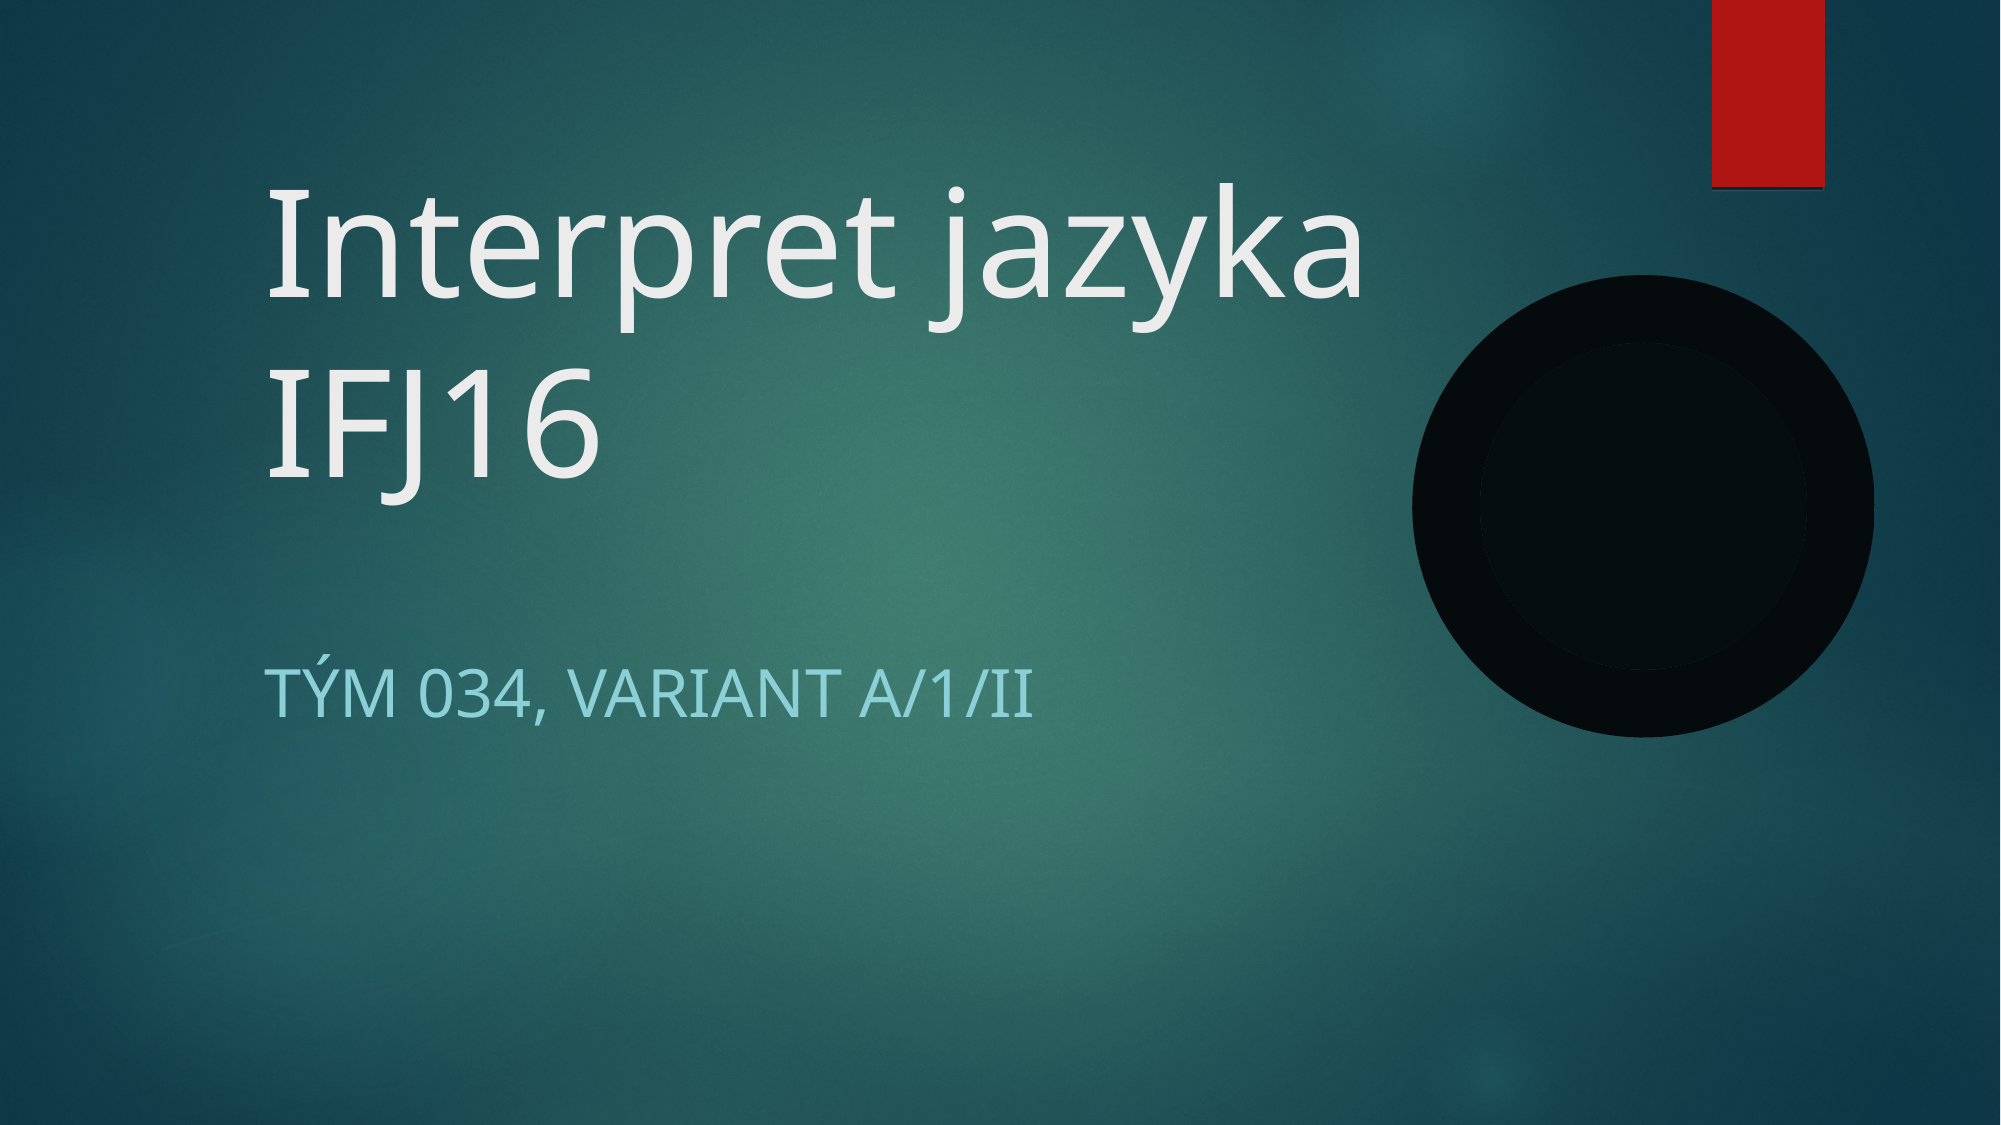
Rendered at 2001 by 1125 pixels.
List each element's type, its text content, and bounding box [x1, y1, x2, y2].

subtitle Tým 034, variant a/1/II [249, 643, 1750, 916]
title Interpret jazyka IFJ16 [249, 123, 1750, 515]
